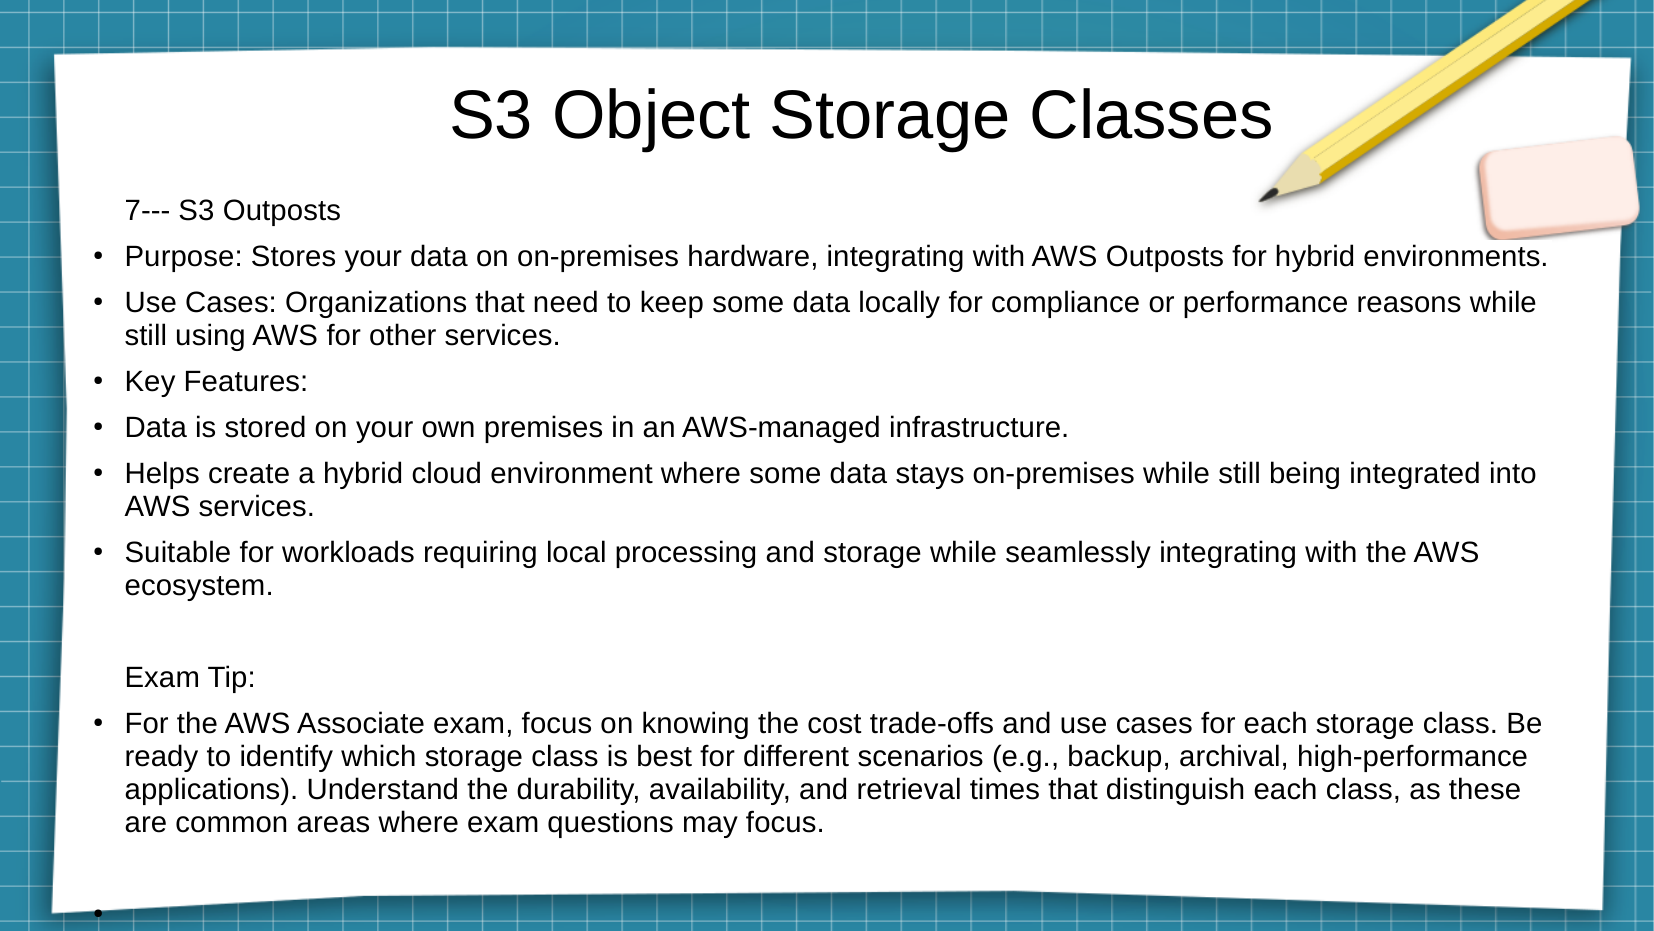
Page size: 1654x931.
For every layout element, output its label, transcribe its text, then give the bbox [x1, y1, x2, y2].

list 7--- S3 Outposts Purpose: Stores your data on on-premises hardware, integrating with AWS Outposts for hybrid environments. Use Cases: Organizations that need to keep some data locally for compliance or performance reasons while still using AWS for other services. Key Features: Data is stored on your own premises in an AWS-managed infrastructure. Helps create a hybrid cloud environment where some data stays on-premises while still being integrated into AWS services. Suitable for workloads requiring local processing and storage while seamlessly integrating with the AWS ecosystem. Exam Tip: For the AWS Associate exam, focus on knowing the cost trade-offs and use cases for each storage class. Be ready to identify which storage class is best for different scenarios (e.g., backup, archival, high-performance applications). Understand the durability, availability, and retrieval times that distinguish each class, as these are common areas where exam questions may focus. [82, 193, 1571, 863]
title S3 Object Storage Classes [82, 37, 1571, 193]
picture [0, 0, 1654, 931]
